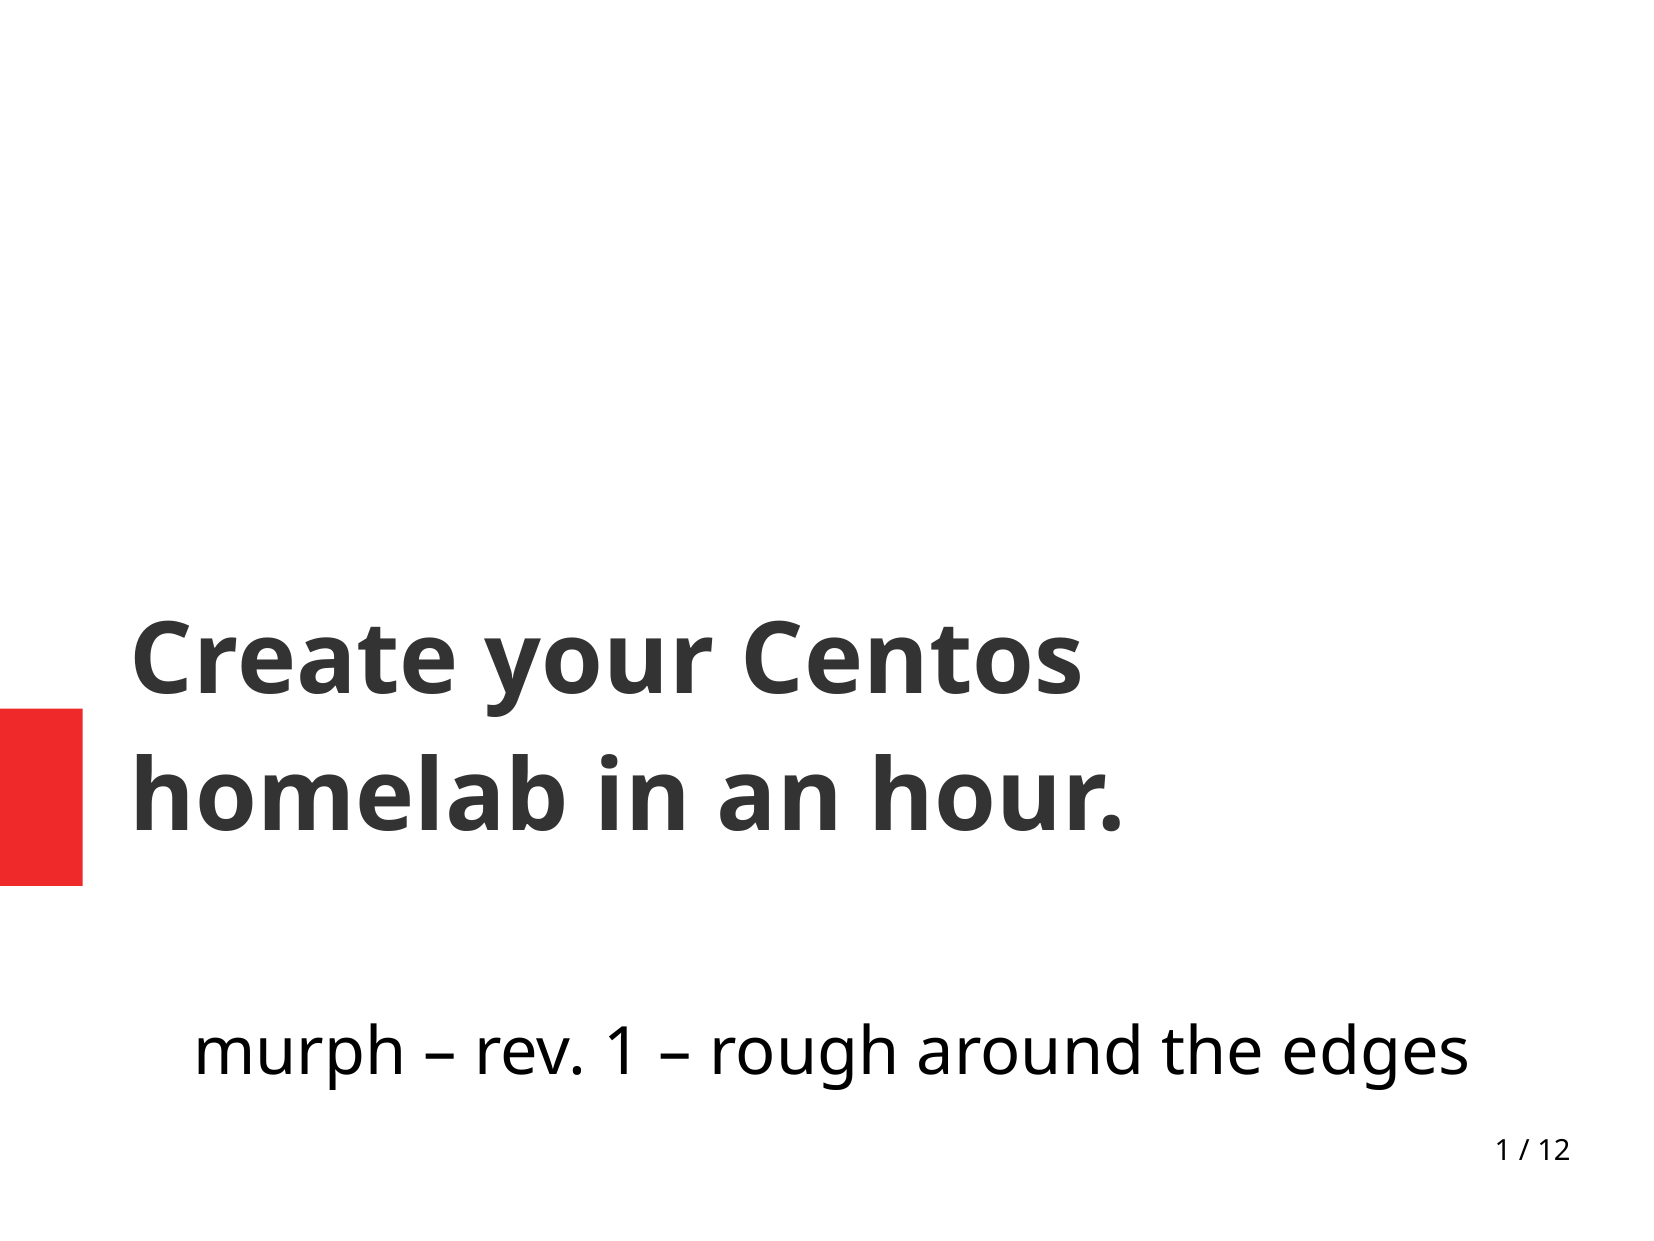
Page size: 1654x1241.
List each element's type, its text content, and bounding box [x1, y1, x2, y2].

title Create your Centos homelab in an hour. [129, 558, 1536, 968]
subtitle murph – rev. 1 – rough around the edges [129, 968, 1536, 1130]
